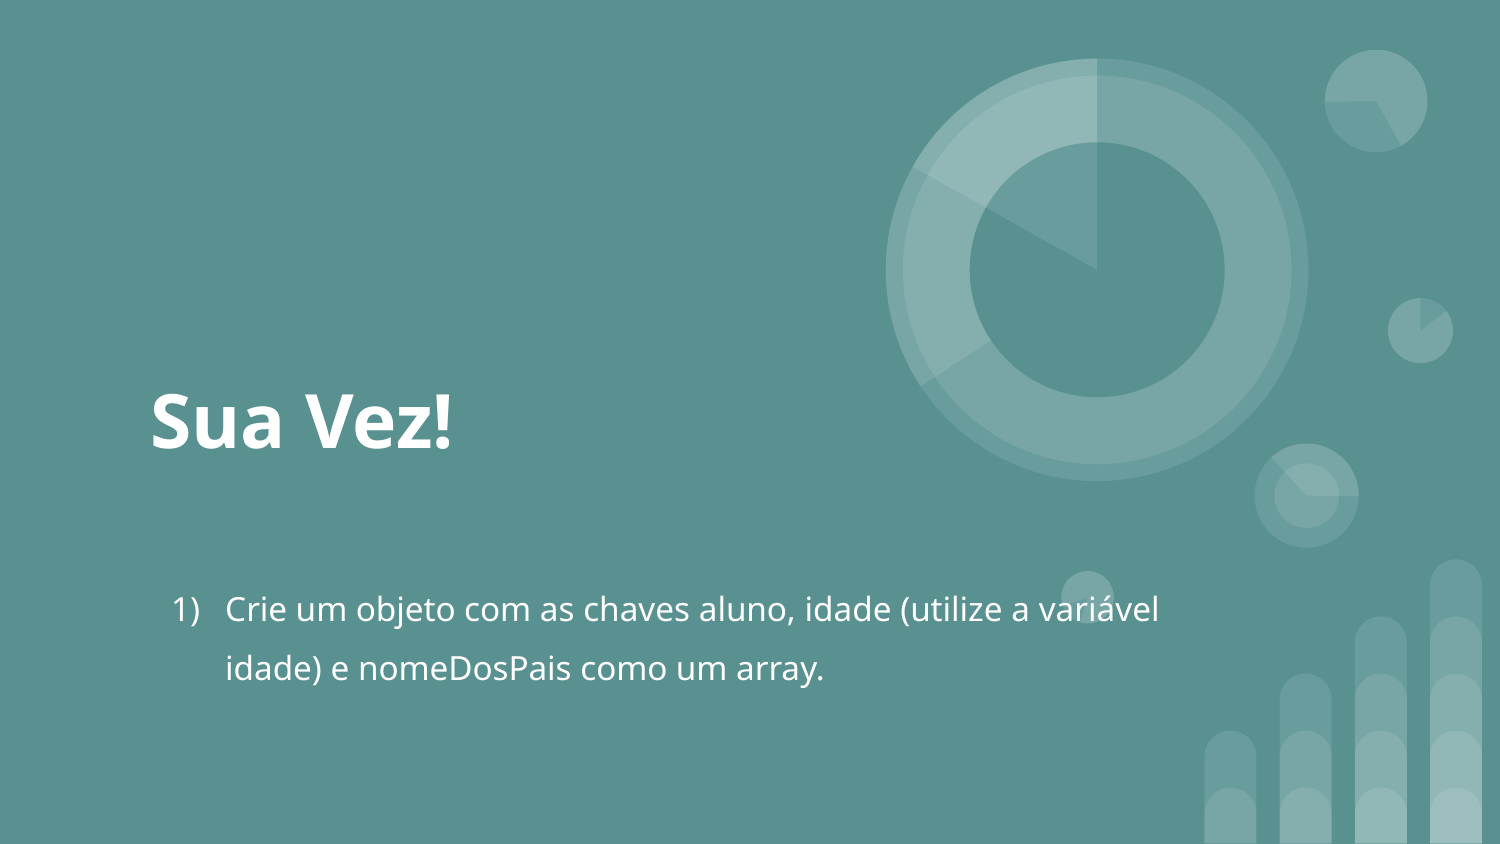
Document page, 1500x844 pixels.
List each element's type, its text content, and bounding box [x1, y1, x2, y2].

subtitle Crie um objeto com as chaves aluno, idade (utilize a variável idade) e nomeDosPais como um array. [135, 552, 1231, 814]
title Sua Vez! [135, 264, 834, 552]
